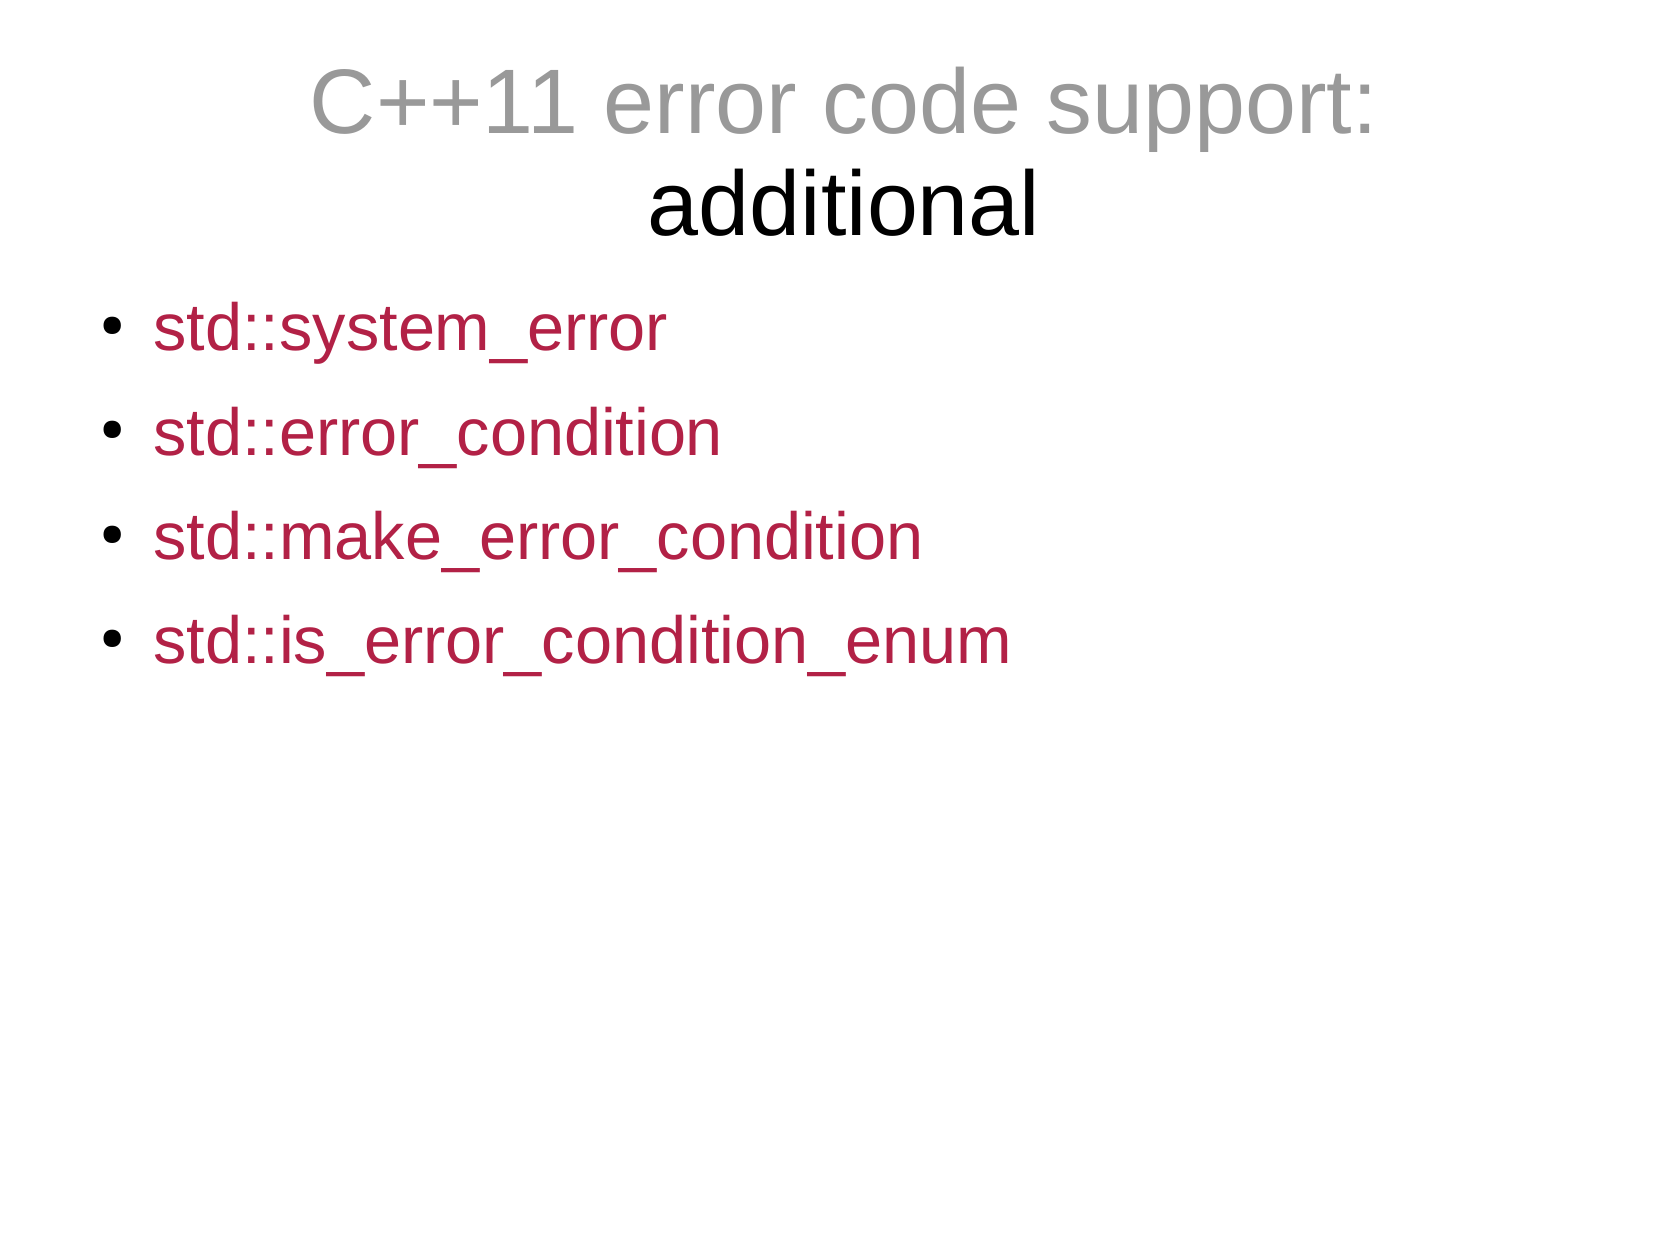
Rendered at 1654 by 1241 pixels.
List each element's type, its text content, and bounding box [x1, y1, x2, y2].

list std::system_error std::error_condition std::make_error_condition std::is_error_condition_enum [82, 290, 1571, 1010]
title C++11 error code support: additional [82, 49, 1571, 257]
picture [87, 264, 1575, 984]
